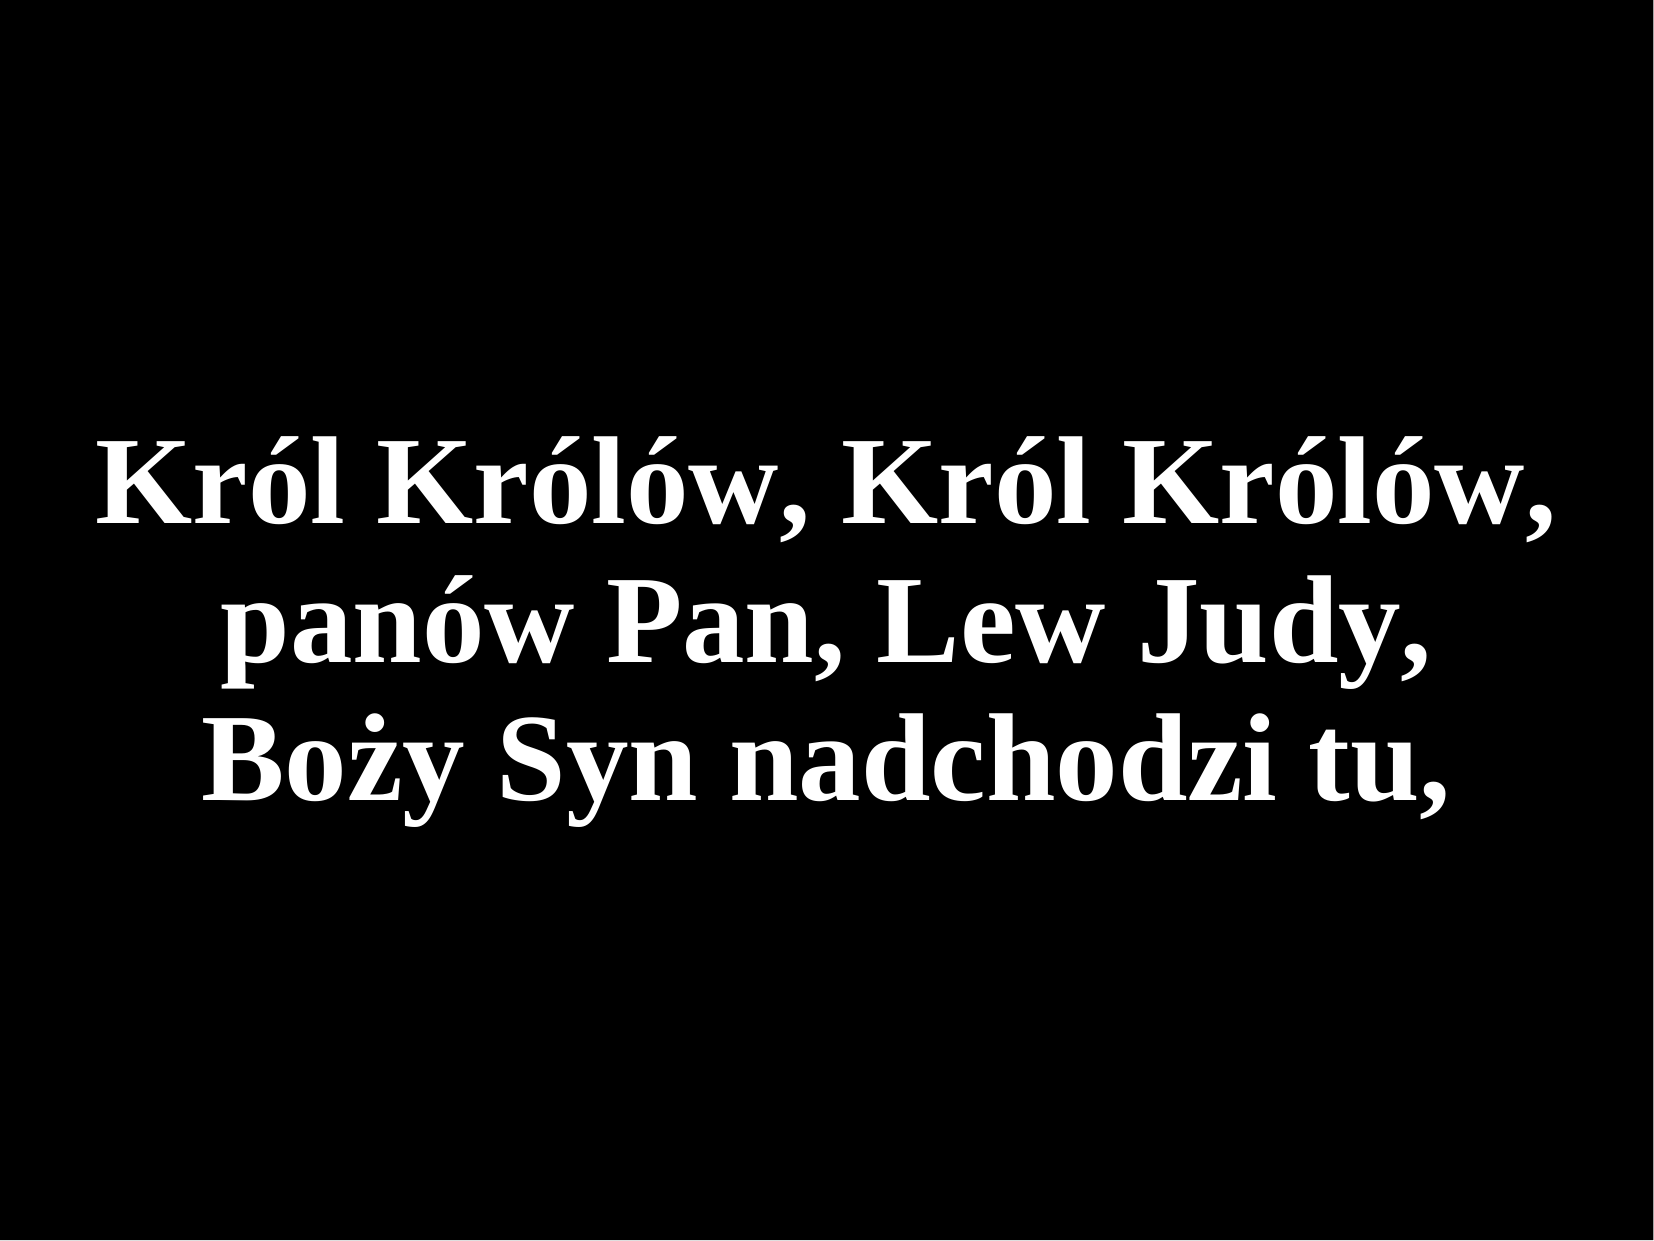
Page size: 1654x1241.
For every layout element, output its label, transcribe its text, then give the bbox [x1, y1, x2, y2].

title Król Królów, Król Królów, panów Pan, Lew Judy, Boży Syn nadchodzi tu, [0, 0, 1654, 1241]
